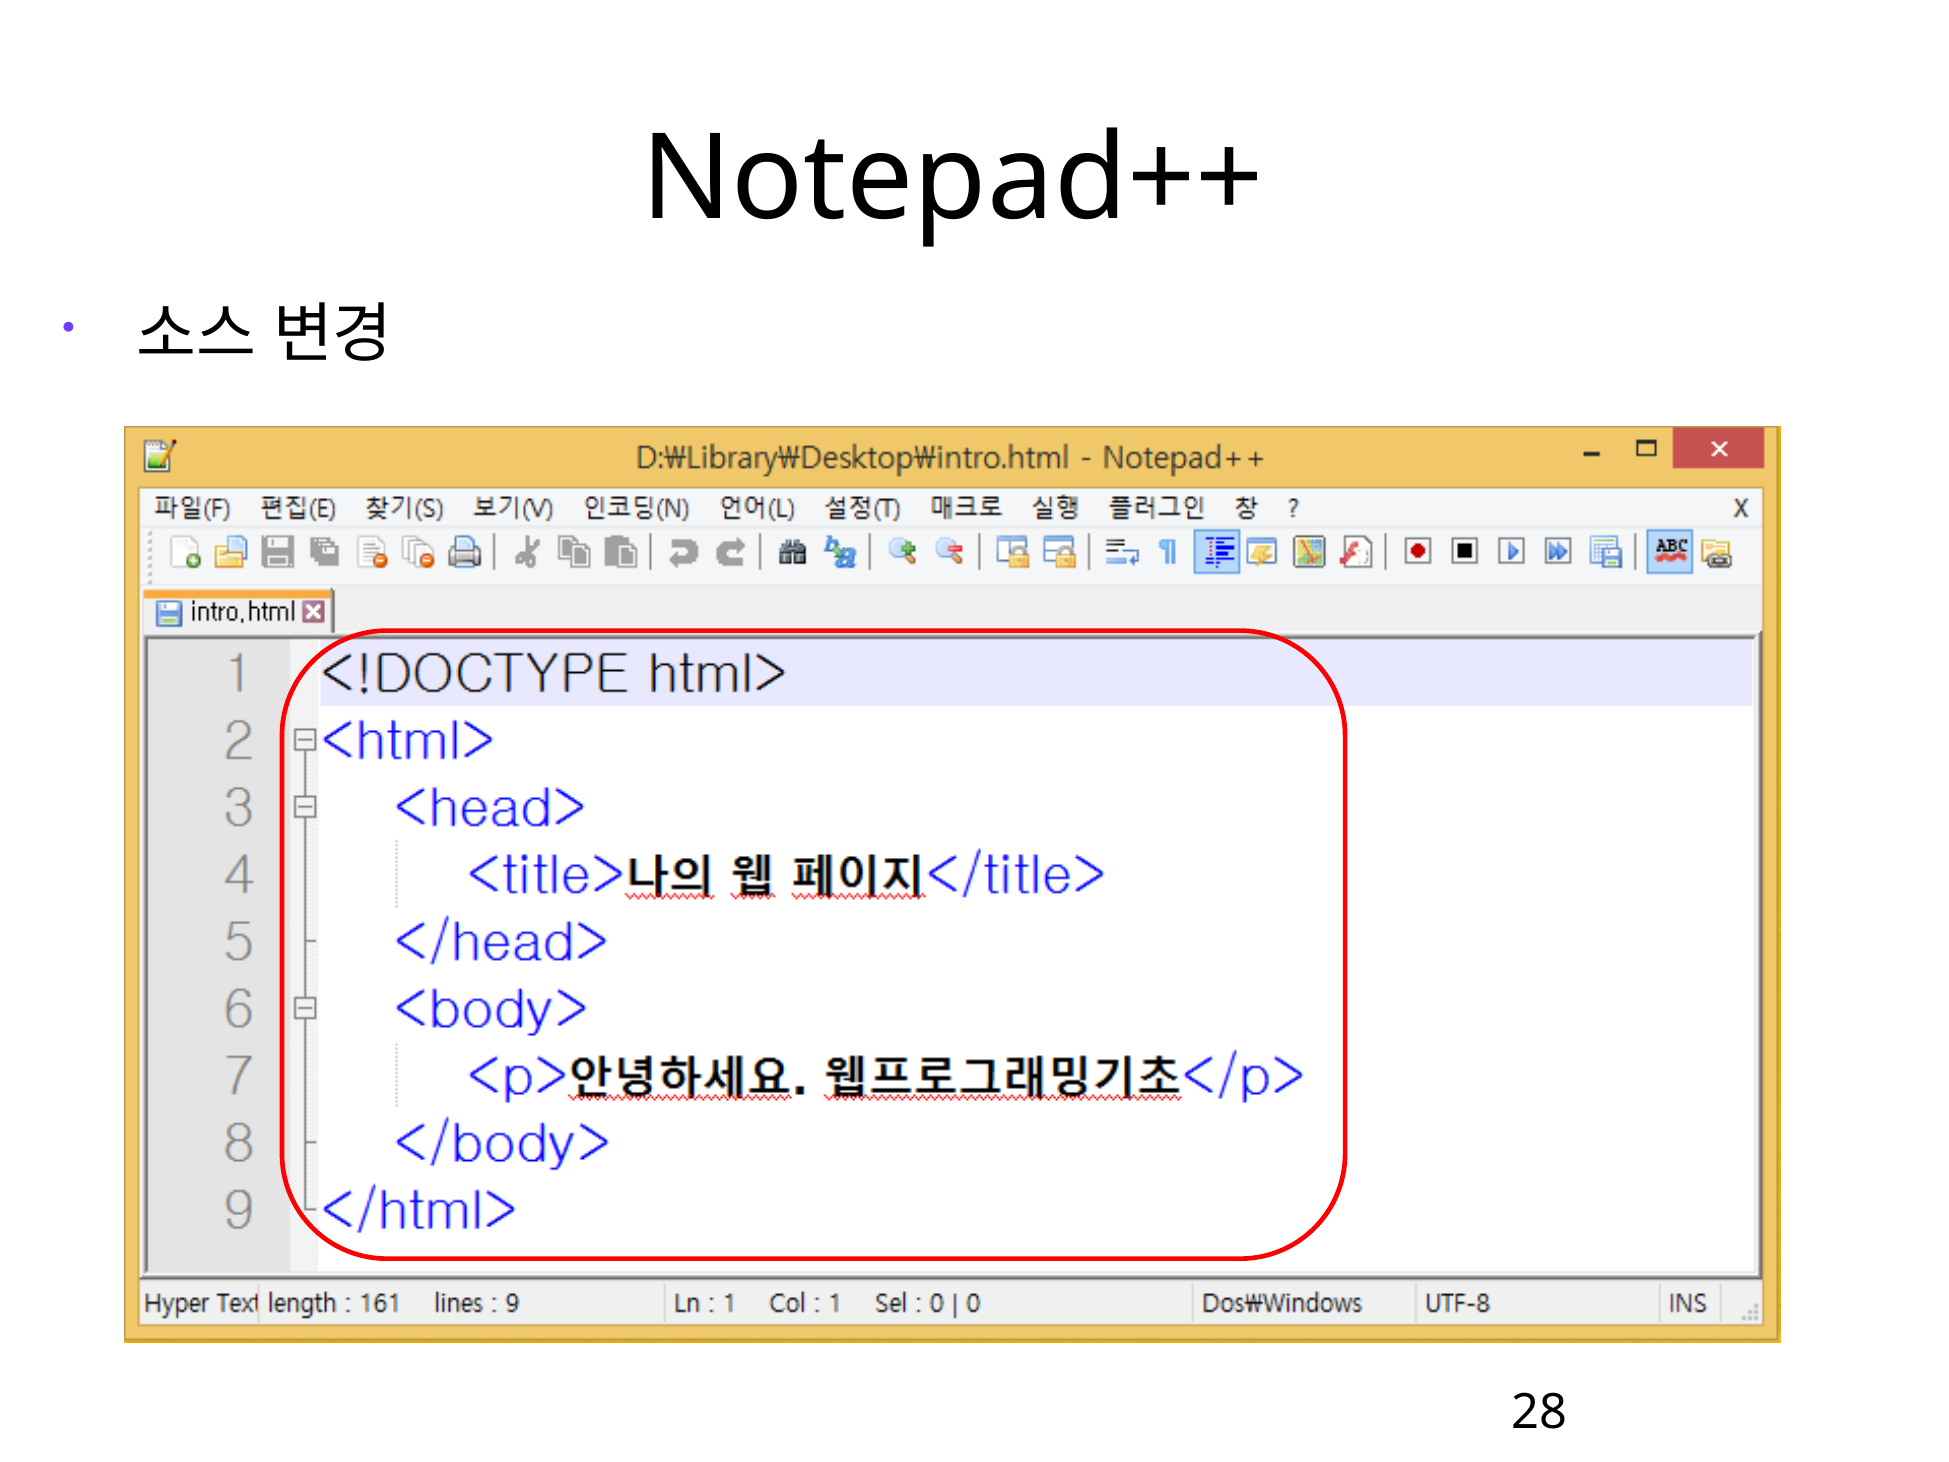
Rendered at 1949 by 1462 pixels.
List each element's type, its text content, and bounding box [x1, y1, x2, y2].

title Notepad++ [156, 92, 1749, 255]
slide_number <숫자> [1496, 1372, 1899, 1462]
list 소스 변경 [48, 284, 1897, 1343]
